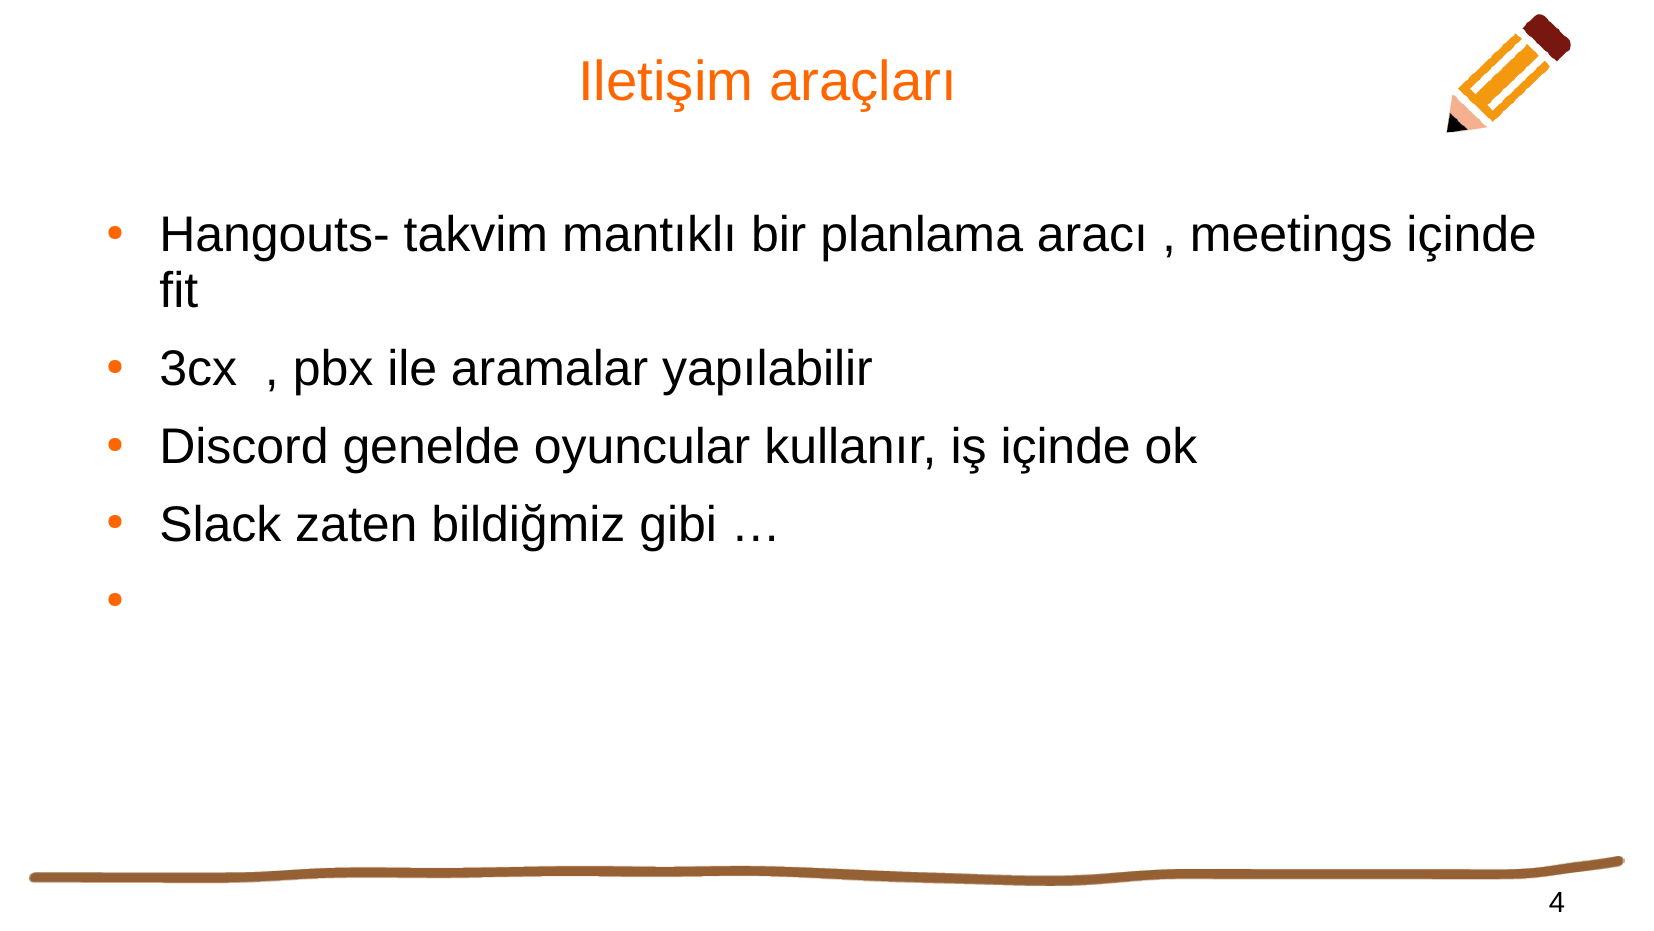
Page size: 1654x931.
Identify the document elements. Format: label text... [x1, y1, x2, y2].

picture [1446, 14, 1571, 133]
picture [29, 856, 1625, 886]
title Iletişim araçları [88, 29, 1447, 133]
list Hangouts- takvim mantıklı bir planlama aracı , meetings içinde fit 3cx , pbx ile aramalar yapılabilir Discord genelde oyuncular kullanır, iş içinde ok Slack zaten bildiğmiz gibi … [88, 206, 1565, 857]
